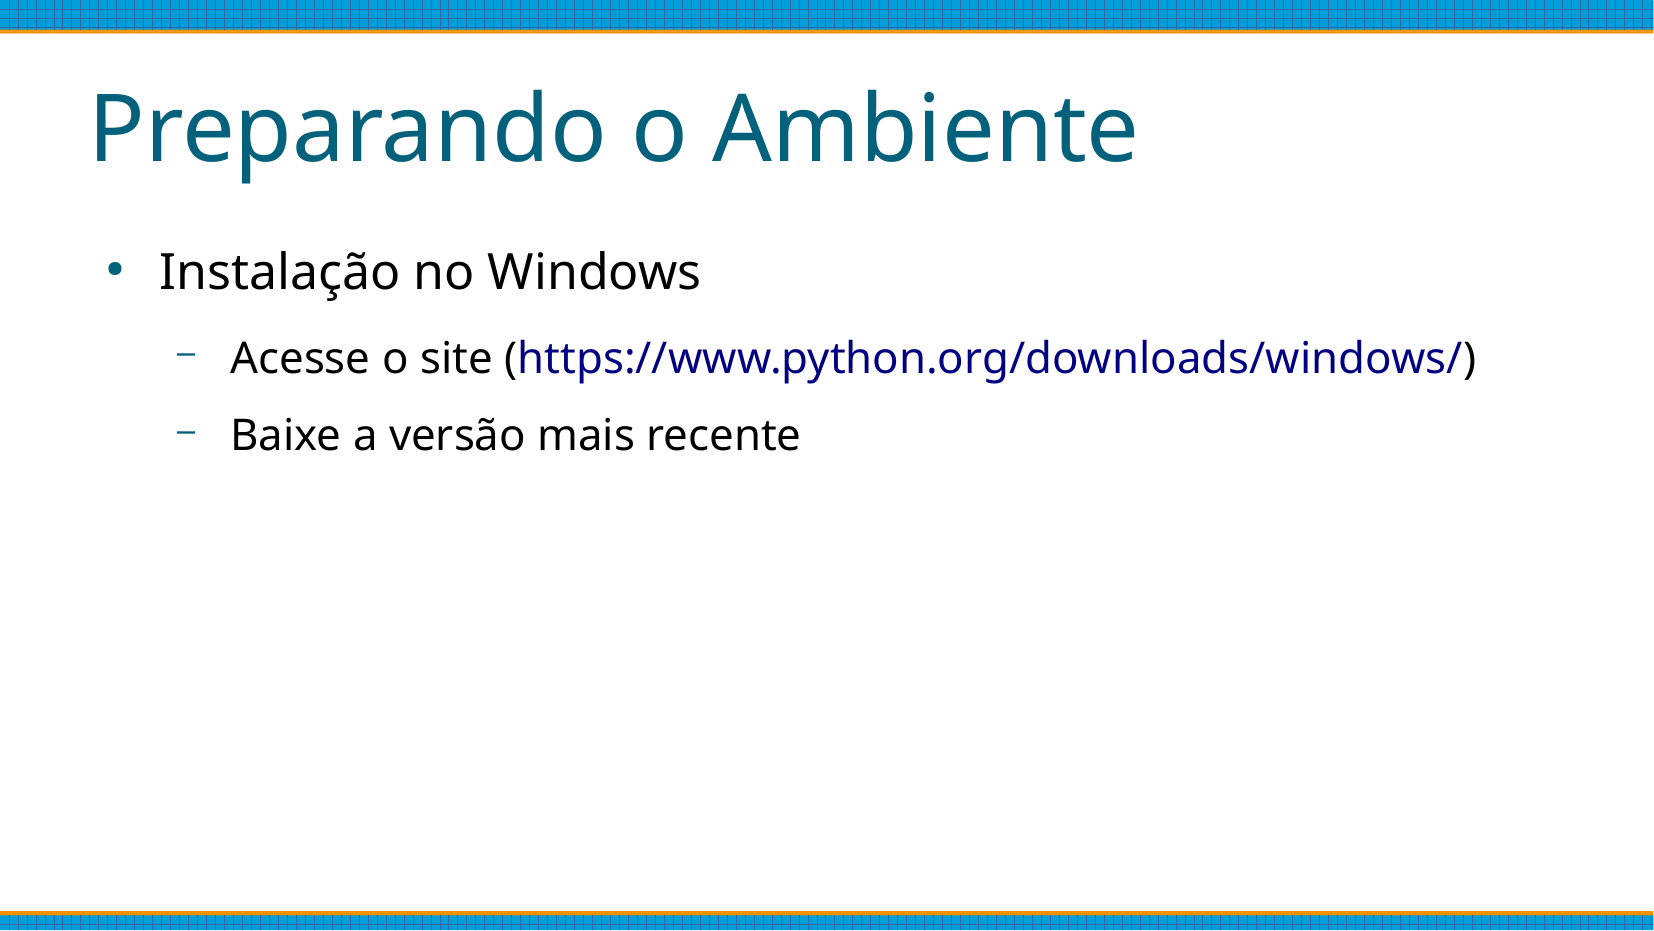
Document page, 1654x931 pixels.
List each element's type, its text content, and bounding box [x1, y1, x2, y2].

list Instalação no Windows Acesse o site (https://www.python.org/downloads/windows/) Baixe a versão mais recente [88, 236, 1565, 901]
title Preparando o Ambiente [88, 44, 1565, 207]
